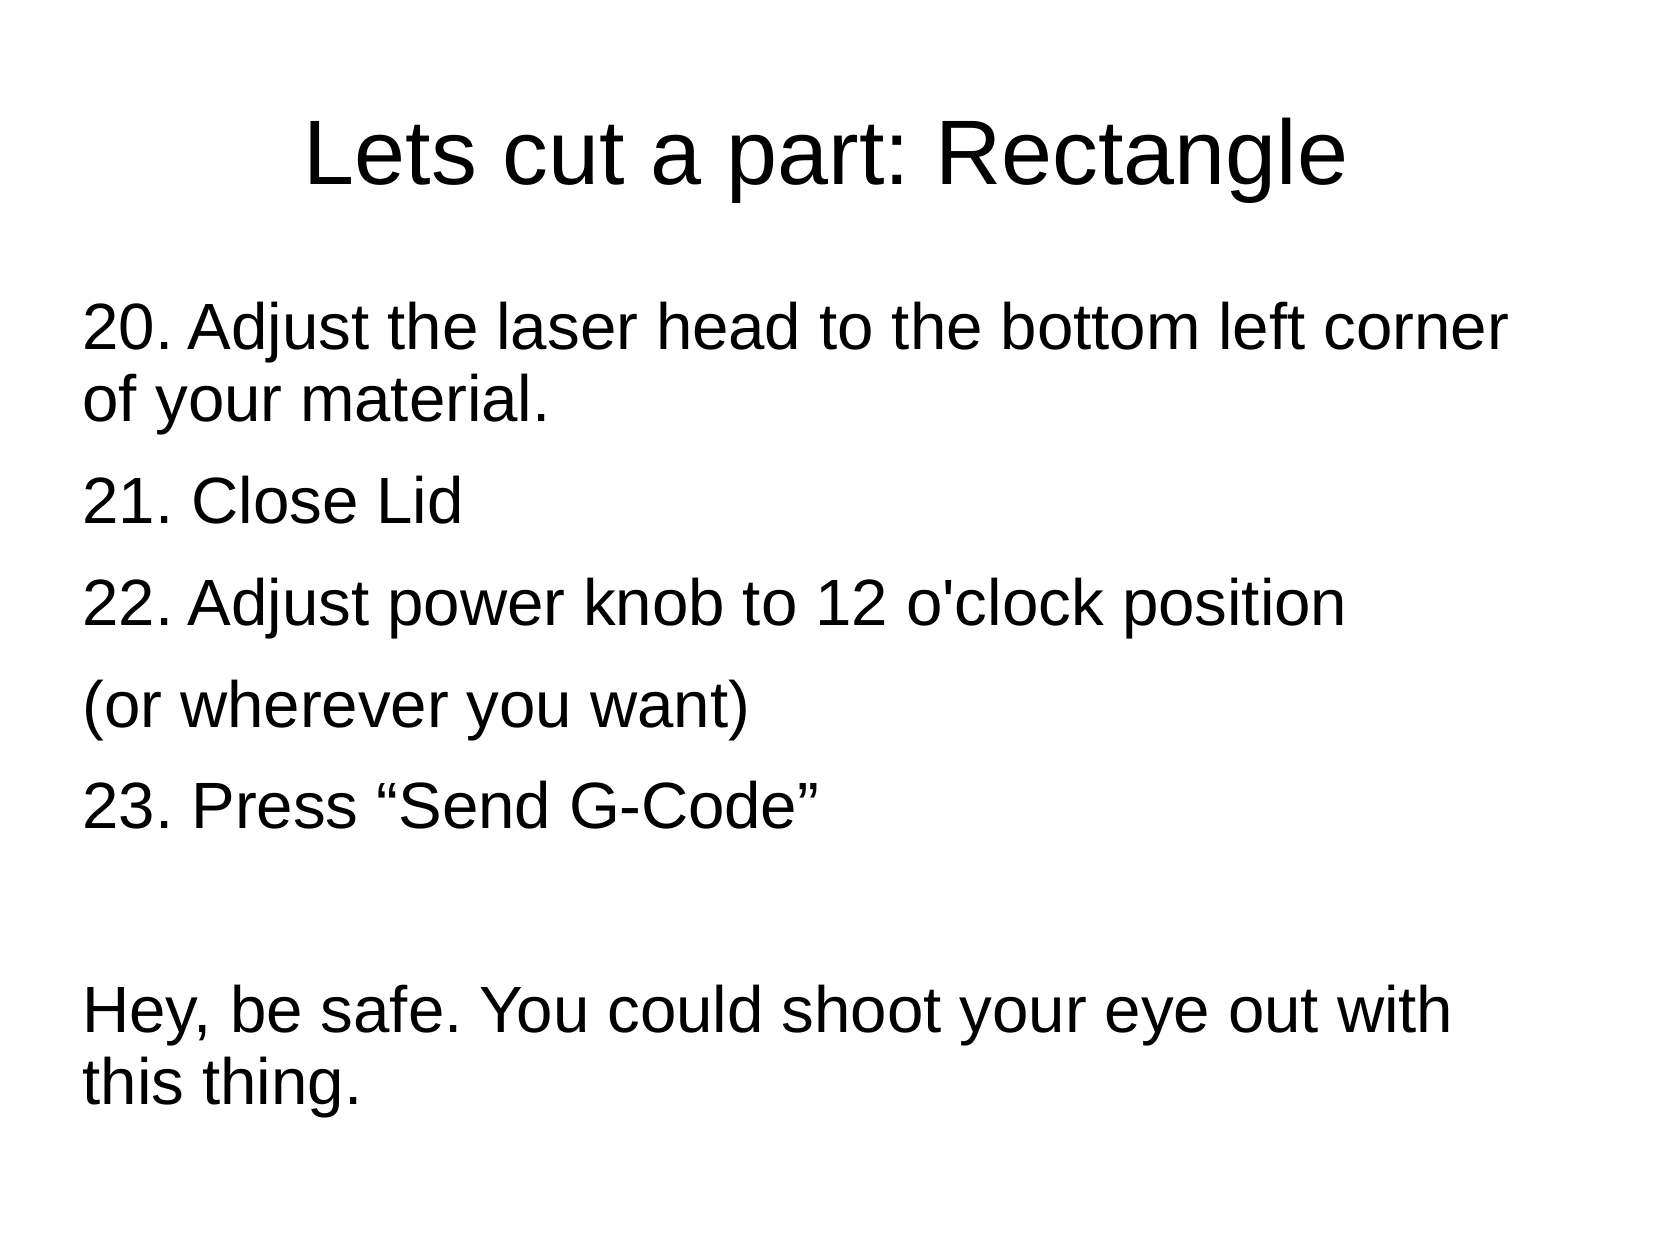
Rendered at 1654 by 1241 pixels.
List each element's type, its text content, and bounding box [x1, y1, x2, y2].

title Lets cut a part: Rectangle [82, 49, 1571, 257]
list 20. Adjust the laser head to the bottom left corner of your material. 21. Close Lid 22. Adjust power knob to 12 o'clock position (or wherever you want) 23. Press “Send G-Code” Hey, be safe. You could shoot your eye out with this thing. [82, 290, 1538, 1126]
